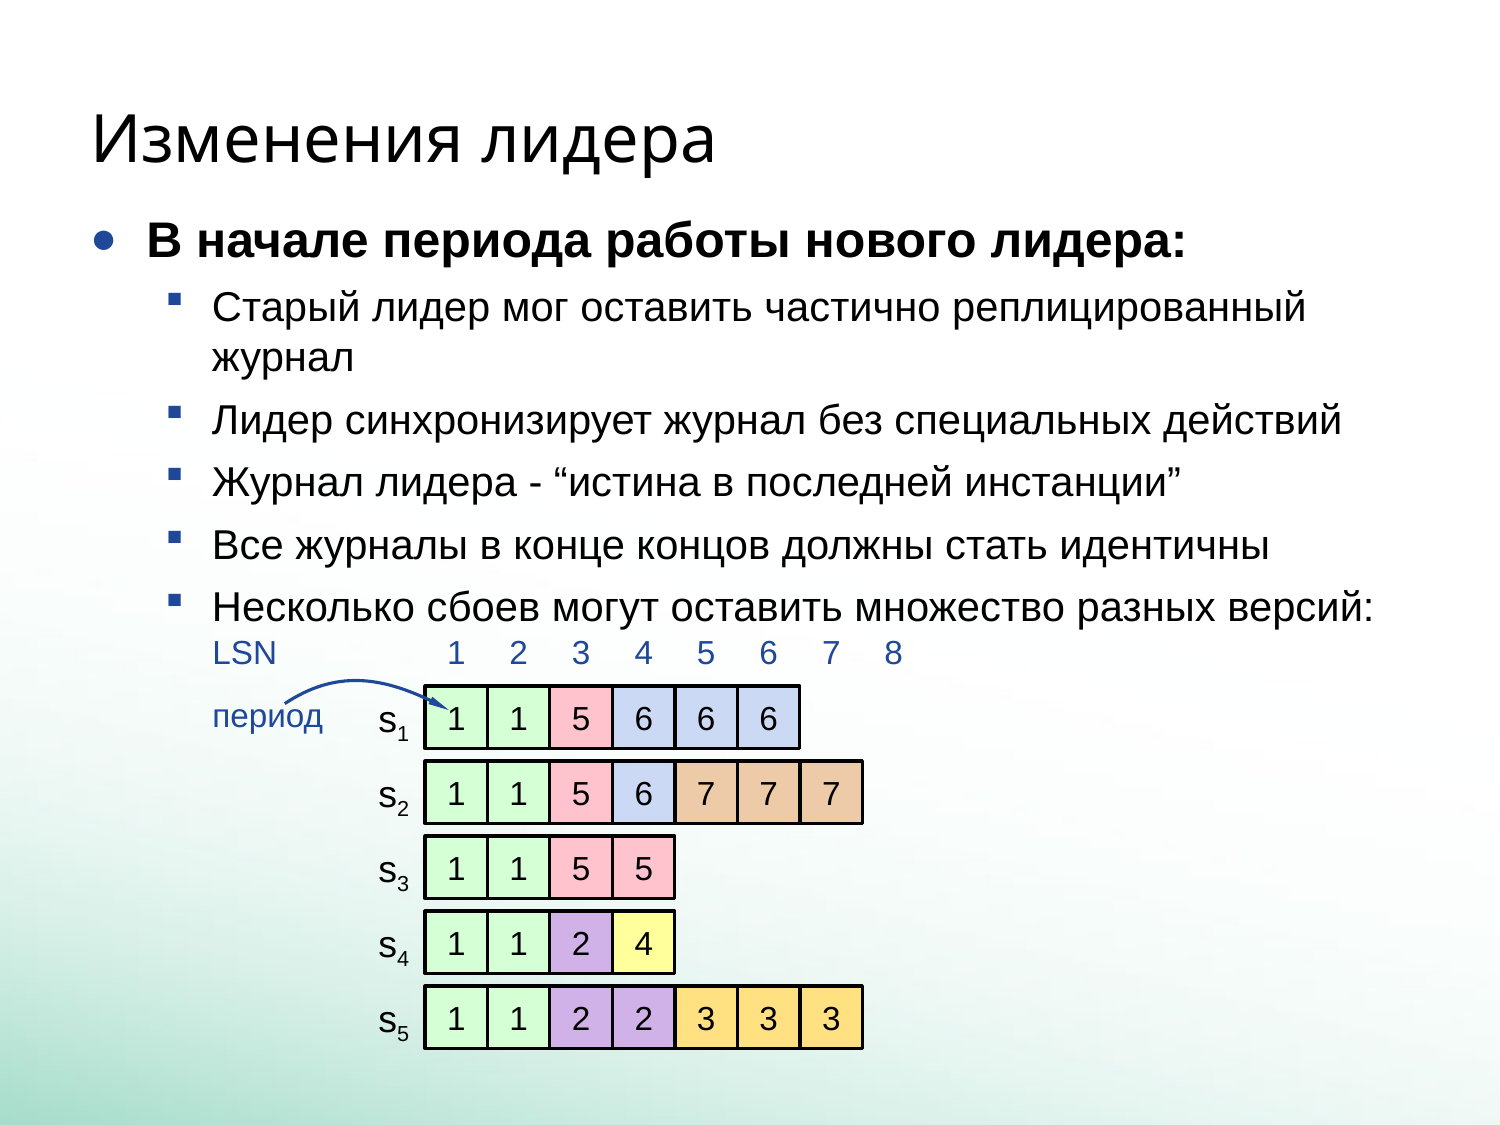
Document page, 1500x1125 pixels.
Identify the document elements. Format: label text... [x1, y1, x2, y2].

text_box 6 [737, 686, 800, 749]
text_box 3 [674, 986, 737, 1049]
text_box период [212, 694, 338, 735]
text_box 1 [424, 911, 487, 974]
text_box 7 [799, 623, 862, 679]
text_box 5 [549, 686, 612, 749]
text_box 3 [737, 986, 799, 1049]
text_box 5 [549, 761, 612, 824]
text_box s2 [362, 769, 425, 821]
text_box 2 [487, 623, 549, 679]
text_box s3 [362, 844, 425, 896]
text_box 6 [674, 686, 737, 749]
text_box 1 [487, 911, 549, 974]
text_box 1 [424, 986, 487, 1049]
picture [0, 0, 1500, 1125]
text_box 2 [612, 986, 674, 1049]
text_box 7 [737, 761, 799, 824]
text_box 1 [487, 761, 549, 824]
text_box 7 [799, 761, 863, 824]
text_box 1 [487, 986, 549, 1049]
text_box 4 [613, 911, 675, 974]
text_box 2 [549, 911, 613, 974]
text_box 5 [674, 623, 737, 679]
text_box 6 [612, 686, 674, 749]
text_box 2 [549, 986, 612, 1049]
text_box 3 [549, 623, 612, 679]
text_box 1 [424, 623, 487, 679]
text_box s1 [362, 694, 425, 746]
text_box 1 [424, 686, 487, 749]
text_box 8 [862, 623, 925, 679]
text_box 6 [737, 623, 799, 679]
text_box 7 [674, 761, 737, 824]
text_box 1 [487, 836, 549, 899]
text_box s5 [362, 994, 425, 1046]
text_box 5 [612, 836, 675, 899]
list В начале периода работы нового лидера: Старый лидер мог оставить частично реплицированный журнал Лидер синхронизирует журнал без специальных действий Журнал лидера - “истина в последней инстанции” Все журналы в конце концов должны стать идентичны Несколько сбоев могут оставить множество разных версий: [75, 200, 1425, 1005]
text_box 3 [799, 986, 863, 1049]
text_box 1 [487, 686, 549, 749]
text_box s4 [362, 919, 425, 971]
text_box 1 [424, 761, 487, 824]
title Изменения лидера [75, 85, 1425, 186]
text_box 4 [612, 623, 674, 679]
text_box 5 [549, 836, 612, 899]
text_box 6 [612, 761, 674, 824]
text_box 1 [424, 836, 487, 899]
text_box LSN [212, 631, 400, 672]
